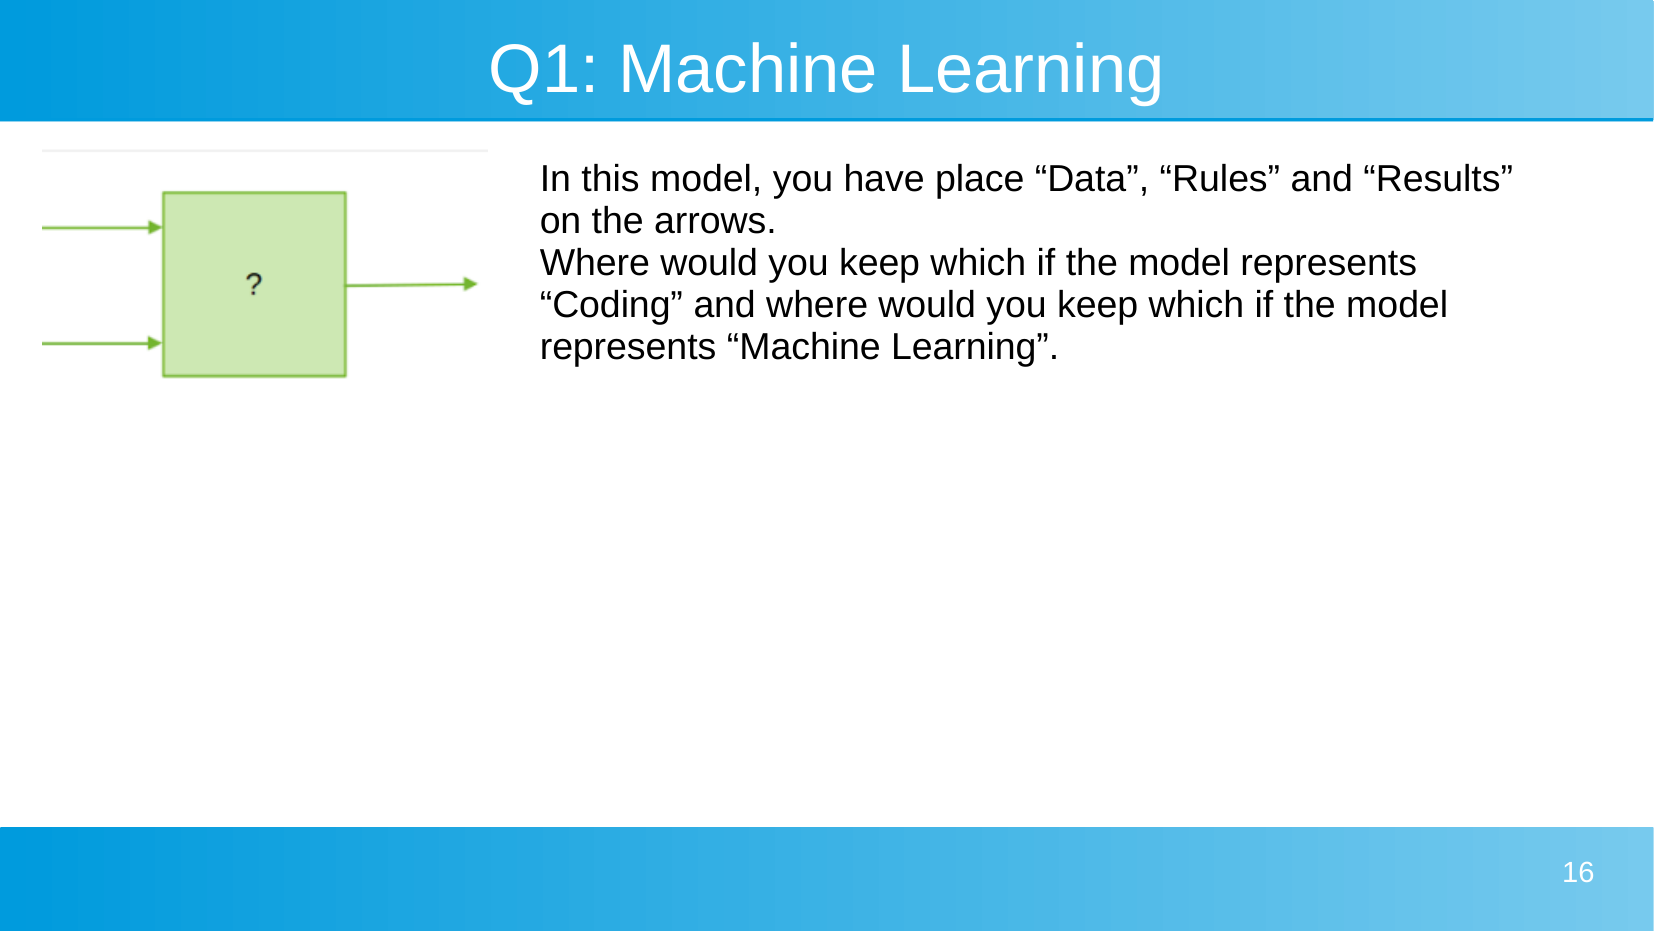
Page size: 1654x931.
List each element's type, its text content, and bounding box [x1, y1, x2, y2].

text_box In this model, you have place “Data”, “Rules” and “Results” on the arrows. Where would you keep which if the model represents “Coding” and where would you keep which if the model represents “Machine Learning”. [525, 150, 1576, 563]
title Q1: Machine Learning [59, 29, 1595, 108]
picture [42, 149, 488, 402]
